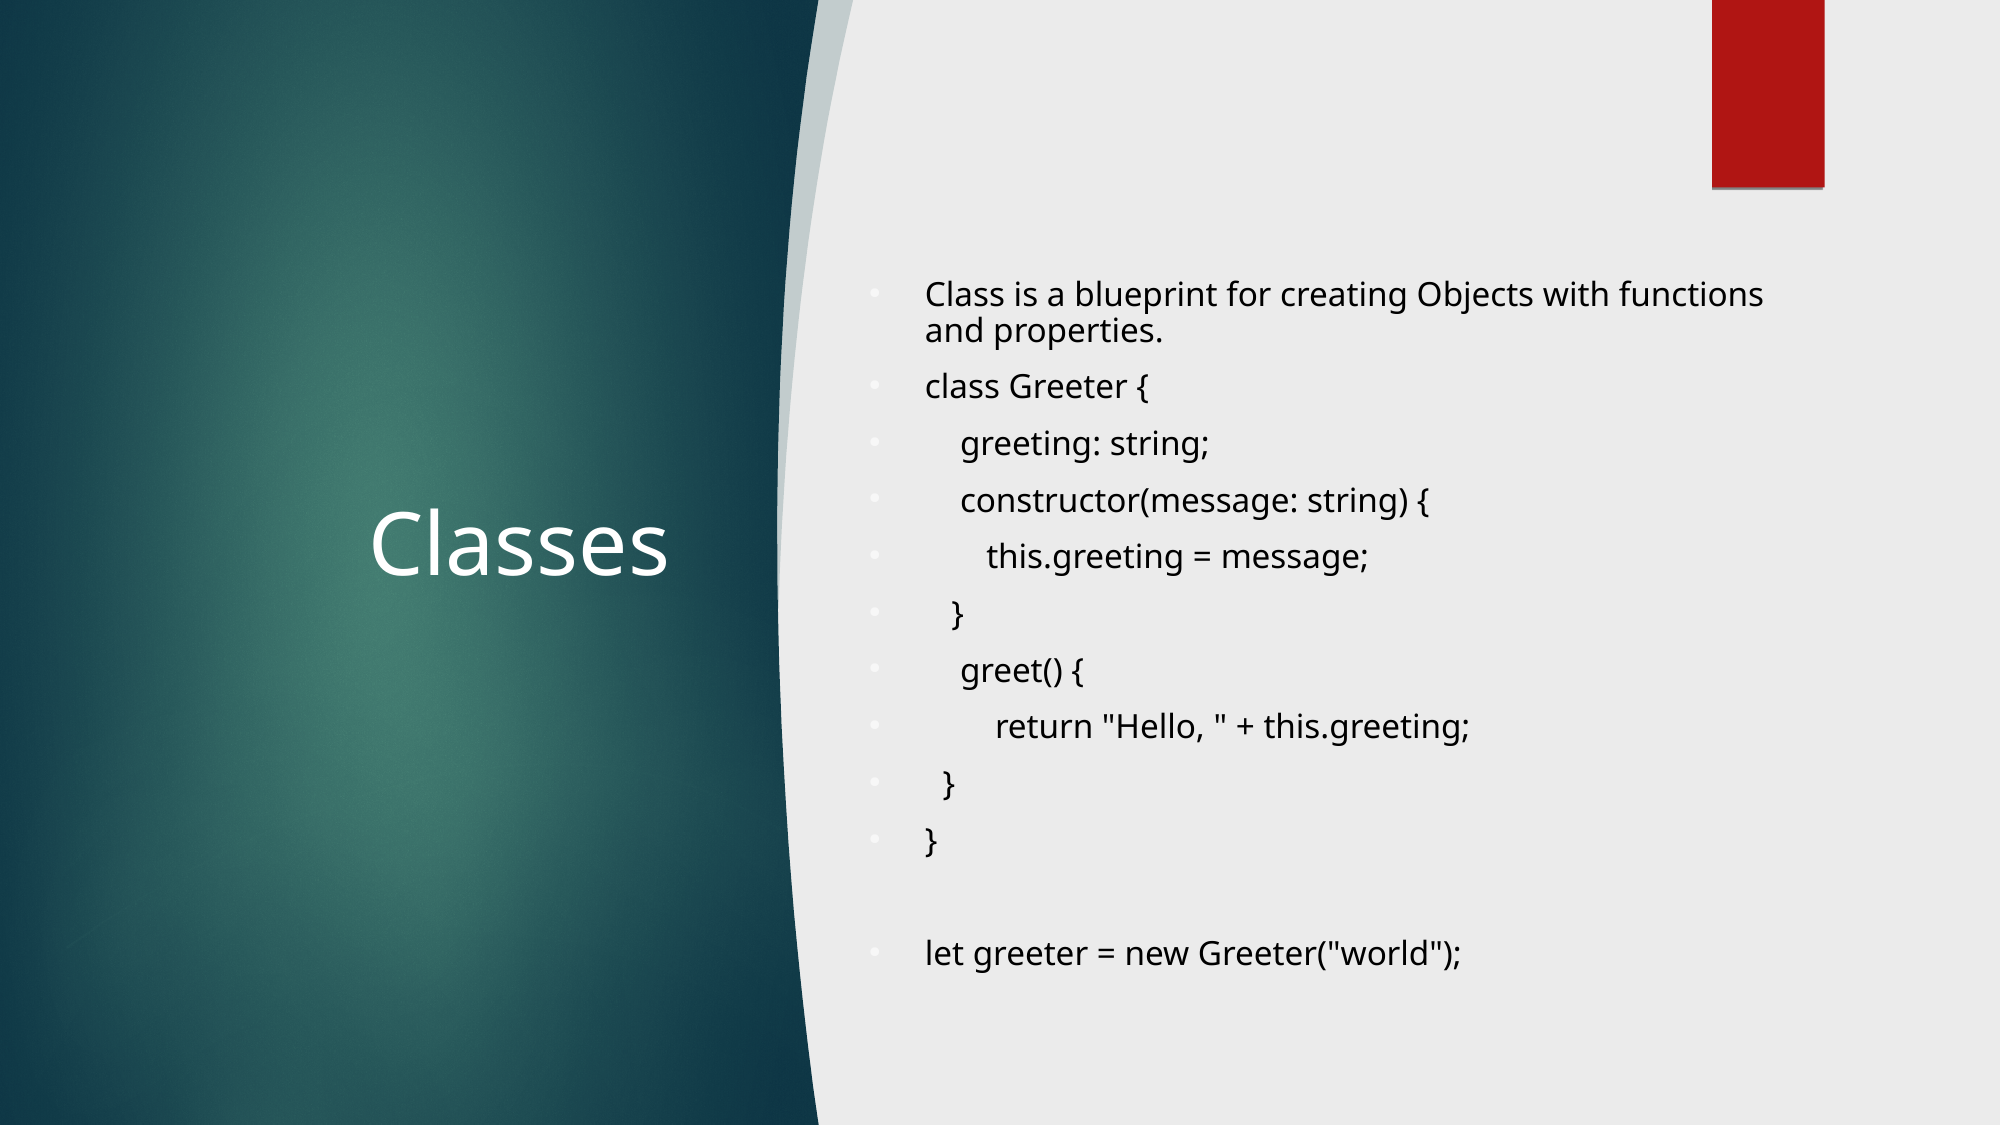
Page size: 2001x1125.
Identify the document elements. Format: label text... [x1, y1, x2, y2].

list Class is a blueprint for creating Objects with functions and properties. class Greeter { greeting: string; constructor(message: string) { this.greeting = message; } greet() { return "Hello, " + this.greeting; } } let greeter = new Greeter("world"); [853, 270, 1825, 1004]
text_box [0, 0, 2000, 1125]
title Classes [107, 270, 685, 1004]
